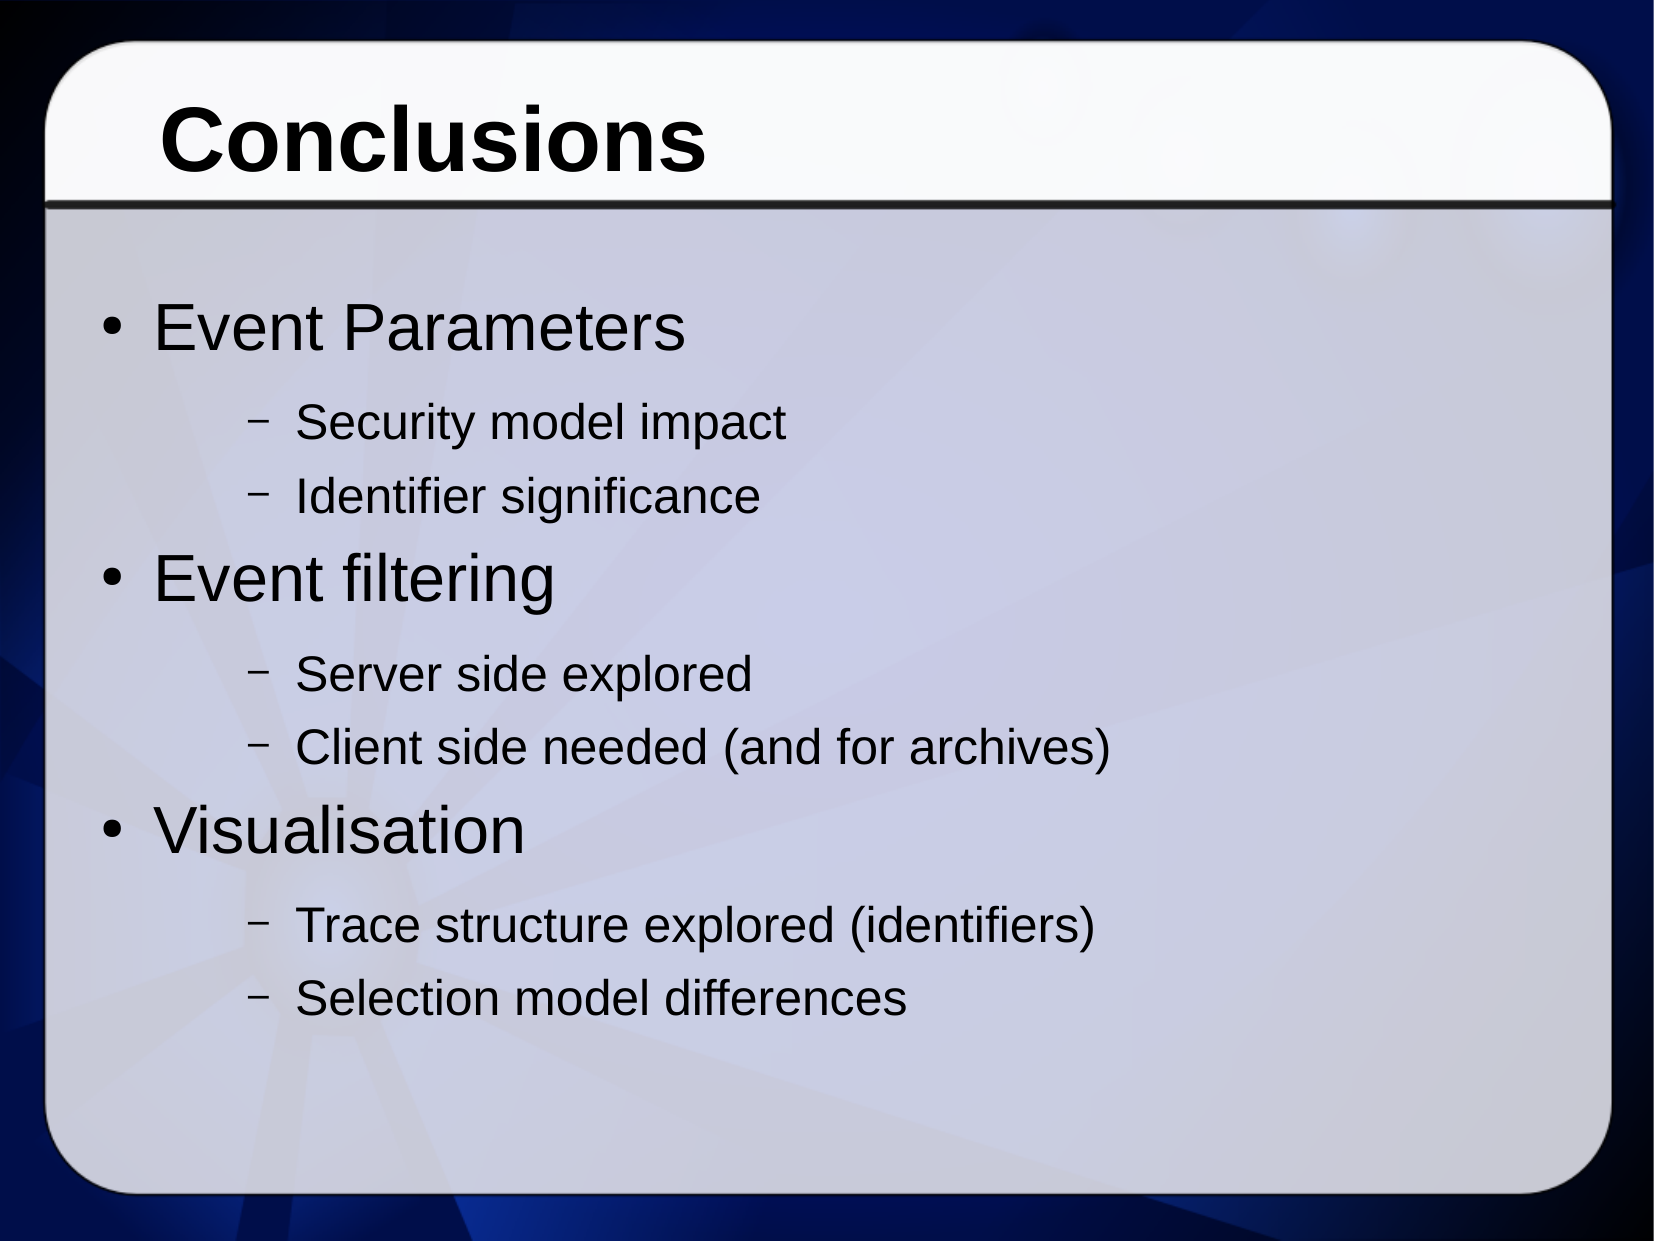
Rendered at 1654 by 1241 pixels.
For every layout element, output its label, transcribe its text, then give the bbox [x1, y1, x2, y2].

list Event Parameters Security model impact Identifier significance Event filtering Server side explored Client side needed (and for archives) Visualisation Trace structure explored (identifiers) Selection model differences [82, 290, 1565, 1109]
title Conclusions [82, 49, 1571, 231]
picture [0, 0, 1654, 1241]
